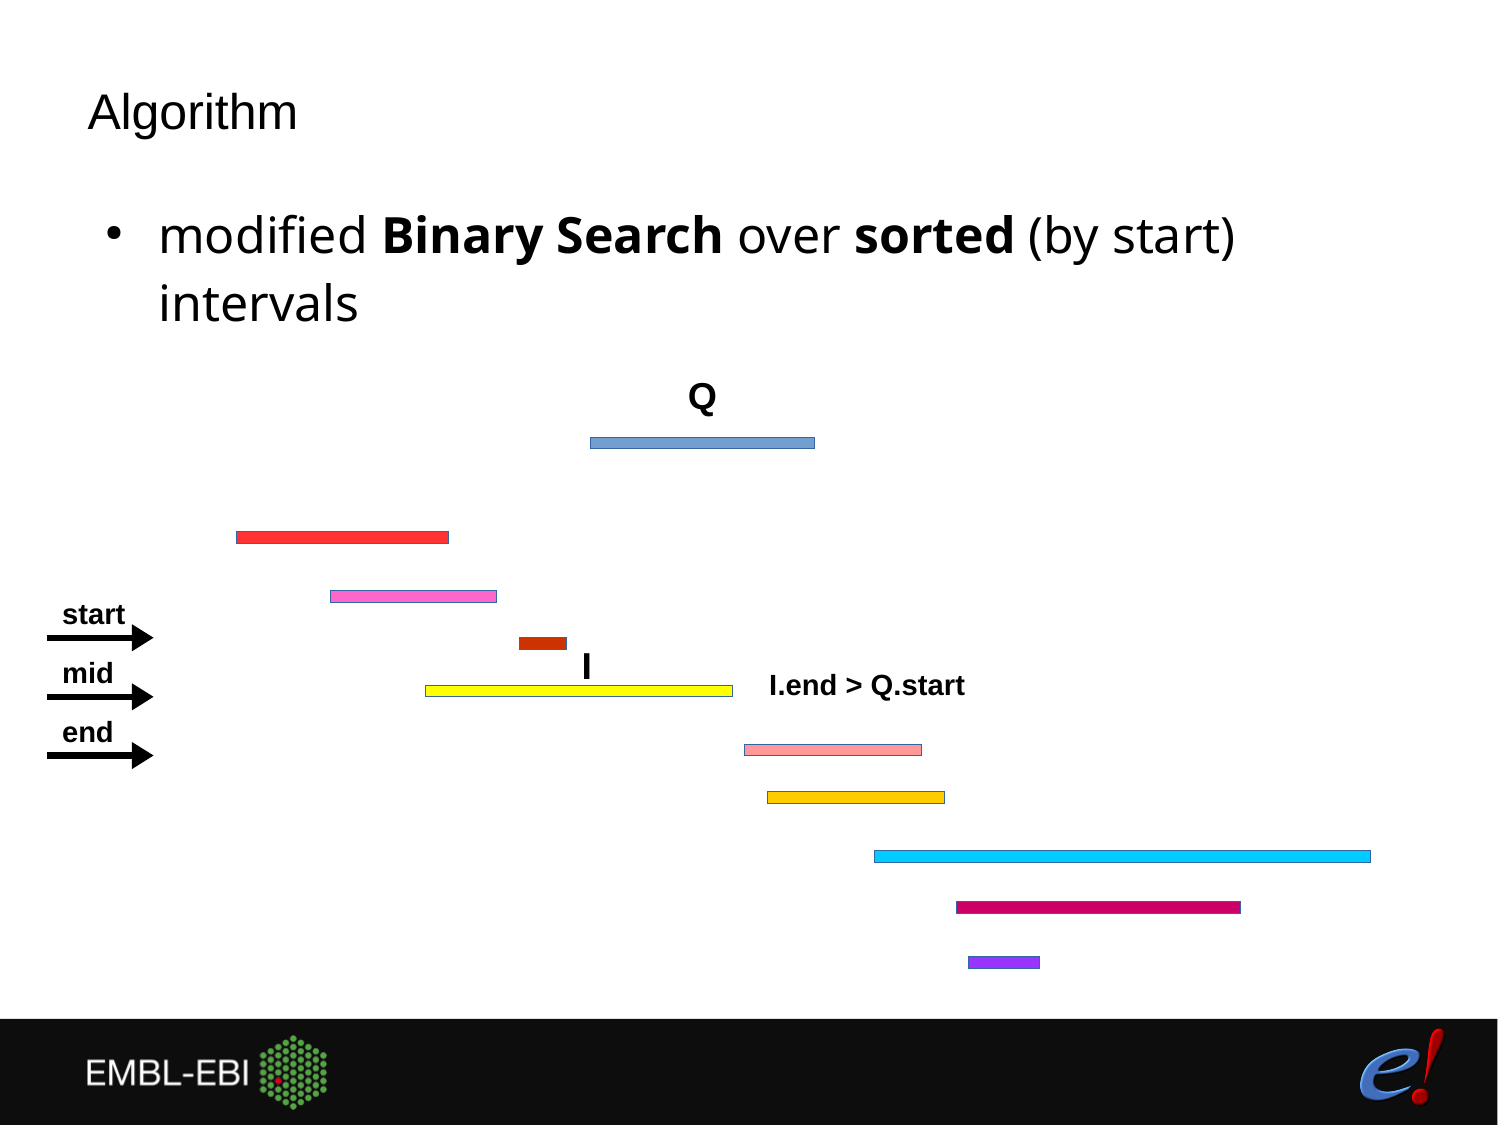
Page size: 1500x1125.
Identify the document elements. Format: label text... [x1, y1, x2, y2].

text_box mid [47, 649, 141, 697]
text_box I [566, 637, 626, 695]
text_box [330, 590, 497, 603]
text_box Q [673, 368, 733, 426]
picture [1357, 1026, 1448, 1112]
text_box [767, 791, 945, 804]
text_box end [47, 708, 129, 756]
text_box start [47, 590, 141, 638]
picture [87, 1035, 327, 1110]
text_box I.end > Q.start [754, 661, 981, 709]
text_box [425, 685, 733, 697]
text_box [519, 637, 566, 650]
text_box [744, 744, 922, 756]
text_box [236, 531, 449, 544]
text_box [874, 850, 1371, 863]
text_box [590, 437, 815, 449]
text_box [956, 901, 1241, 914]
title Algorithm [87, 50, 1425, 175]
text_box [968, 956, 1040, 969]
list modified Binary Search over sorted (by start) intervals [87, 200, 1425, 914]
